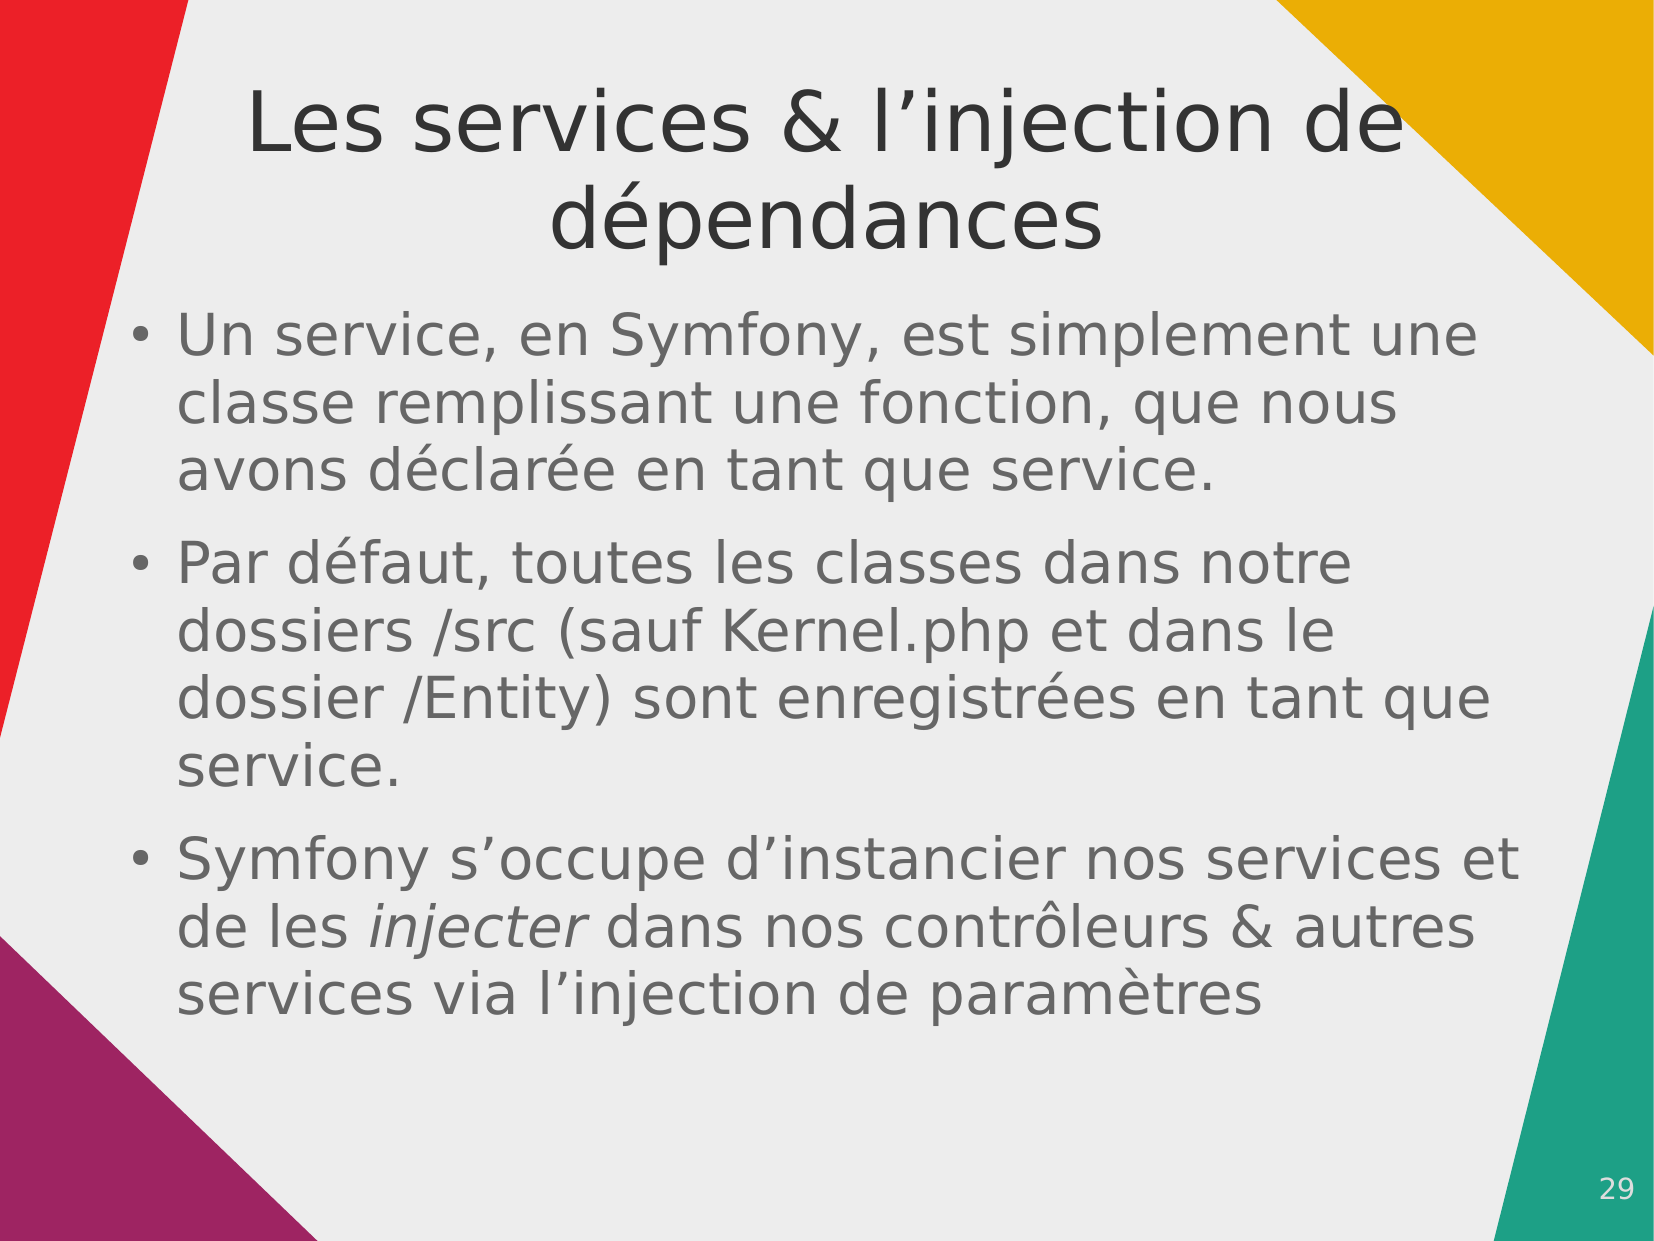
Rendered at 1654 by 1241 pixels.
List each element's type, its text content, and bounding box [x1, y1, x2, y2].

title Les services & l’injection de dépendances [114, 73, 1539, 271]
list Un service, en Symfony, est simplement une classe remplissant une fonction, que nous avons déclarée en tant que service. Par défaut, toutes les classes dans notre dossiers /src (sauf Kernel.php et dans le dossier /Entity) sont enregistrées en tant que service. Symfony s’occupe d’instancier nos services et de les injecter dans nos contrôleurs & autres services via l’injection de paramètres [114, 302, 1539, 1033]
